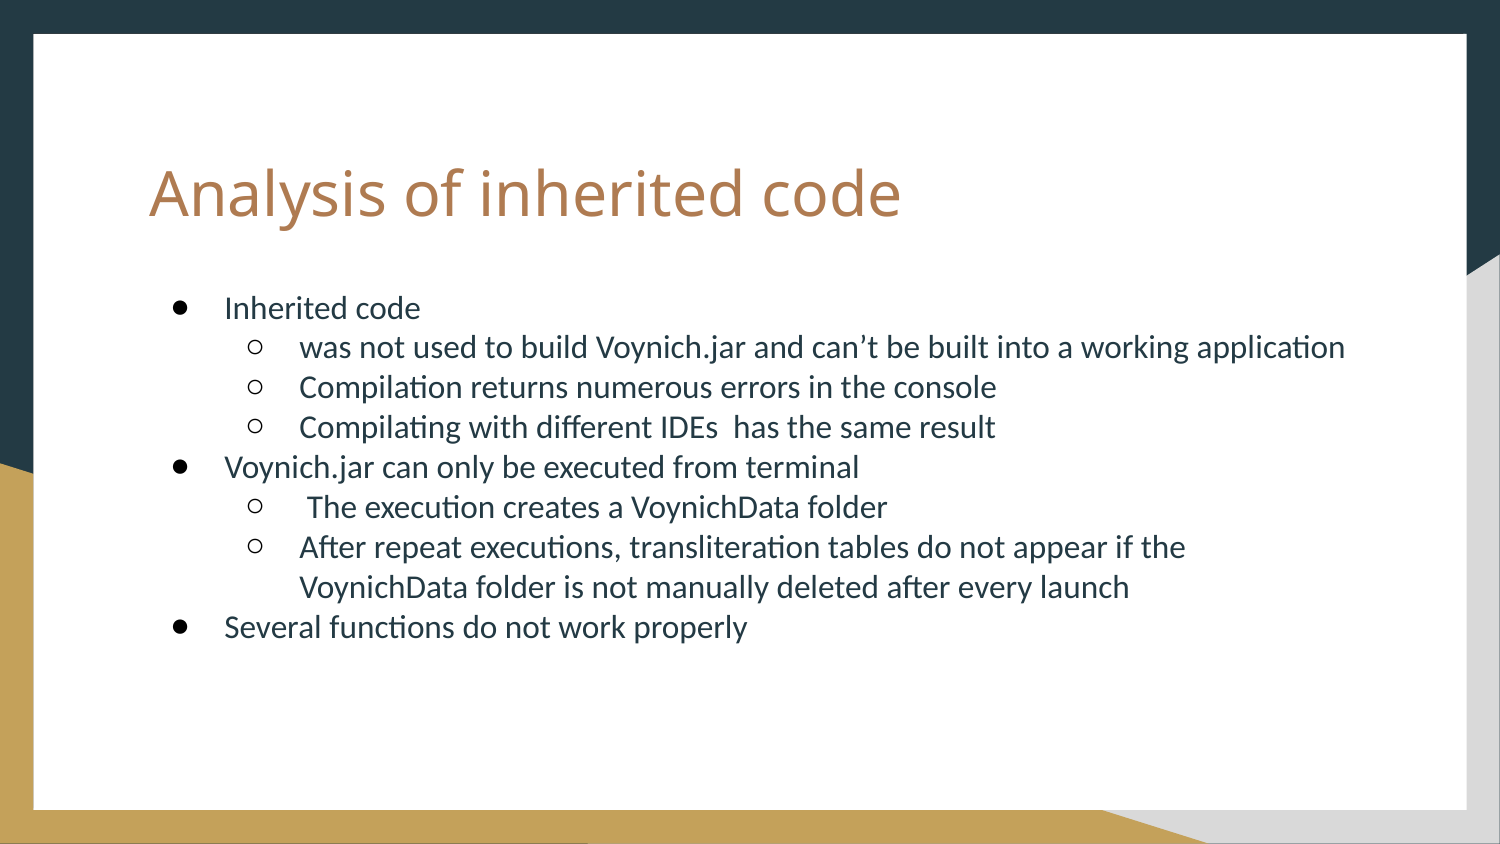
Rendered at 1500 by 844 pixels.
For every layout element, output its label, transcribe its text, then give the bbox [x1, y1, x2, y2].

list Inherited code was not used to build Voynich.jar and can’t be built into a working application Compilation returns numerous errors in the console Compilating with different IDEs has the same result Voynich.jar can only be executed from terminal The execution creates a VoynichData folder After repeat executions, transliteration tables do not appear if the VoynichData folder is not manually deleted after every launch Several functions do not work properly [134, 270, 1366, 714]
title Analysis of inherited code [134, 138, 1366, 270]
